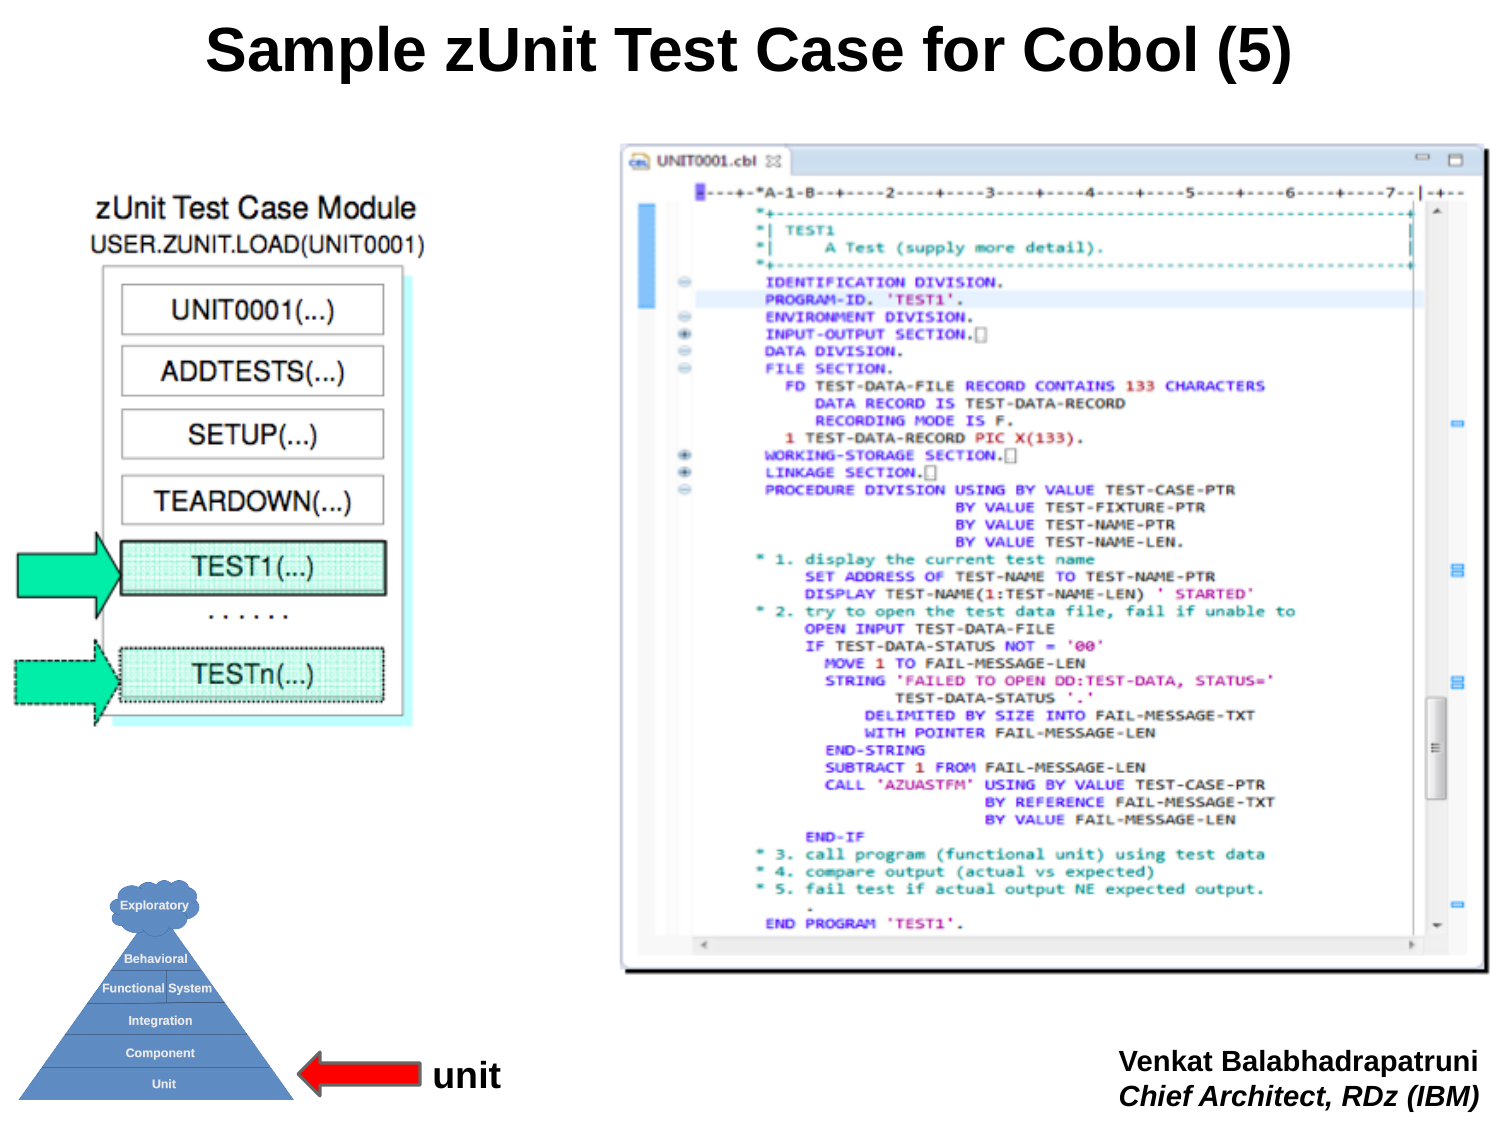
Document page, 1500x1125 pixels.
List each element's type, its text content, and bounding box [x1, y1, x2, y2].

text_box Sample zUnit Test Case for Cobol (5) [0, 0, 1500, 104]
picture [2, 137, 1500, 1100]
text_box unit [417, 1035, 552, 1103]
text_box Venkat Balabhadrapatruni Chief Architect, RDz (IBM) [1103, 1027, 1500, 1123]
text_box [297, 1052, 417, 1096]
